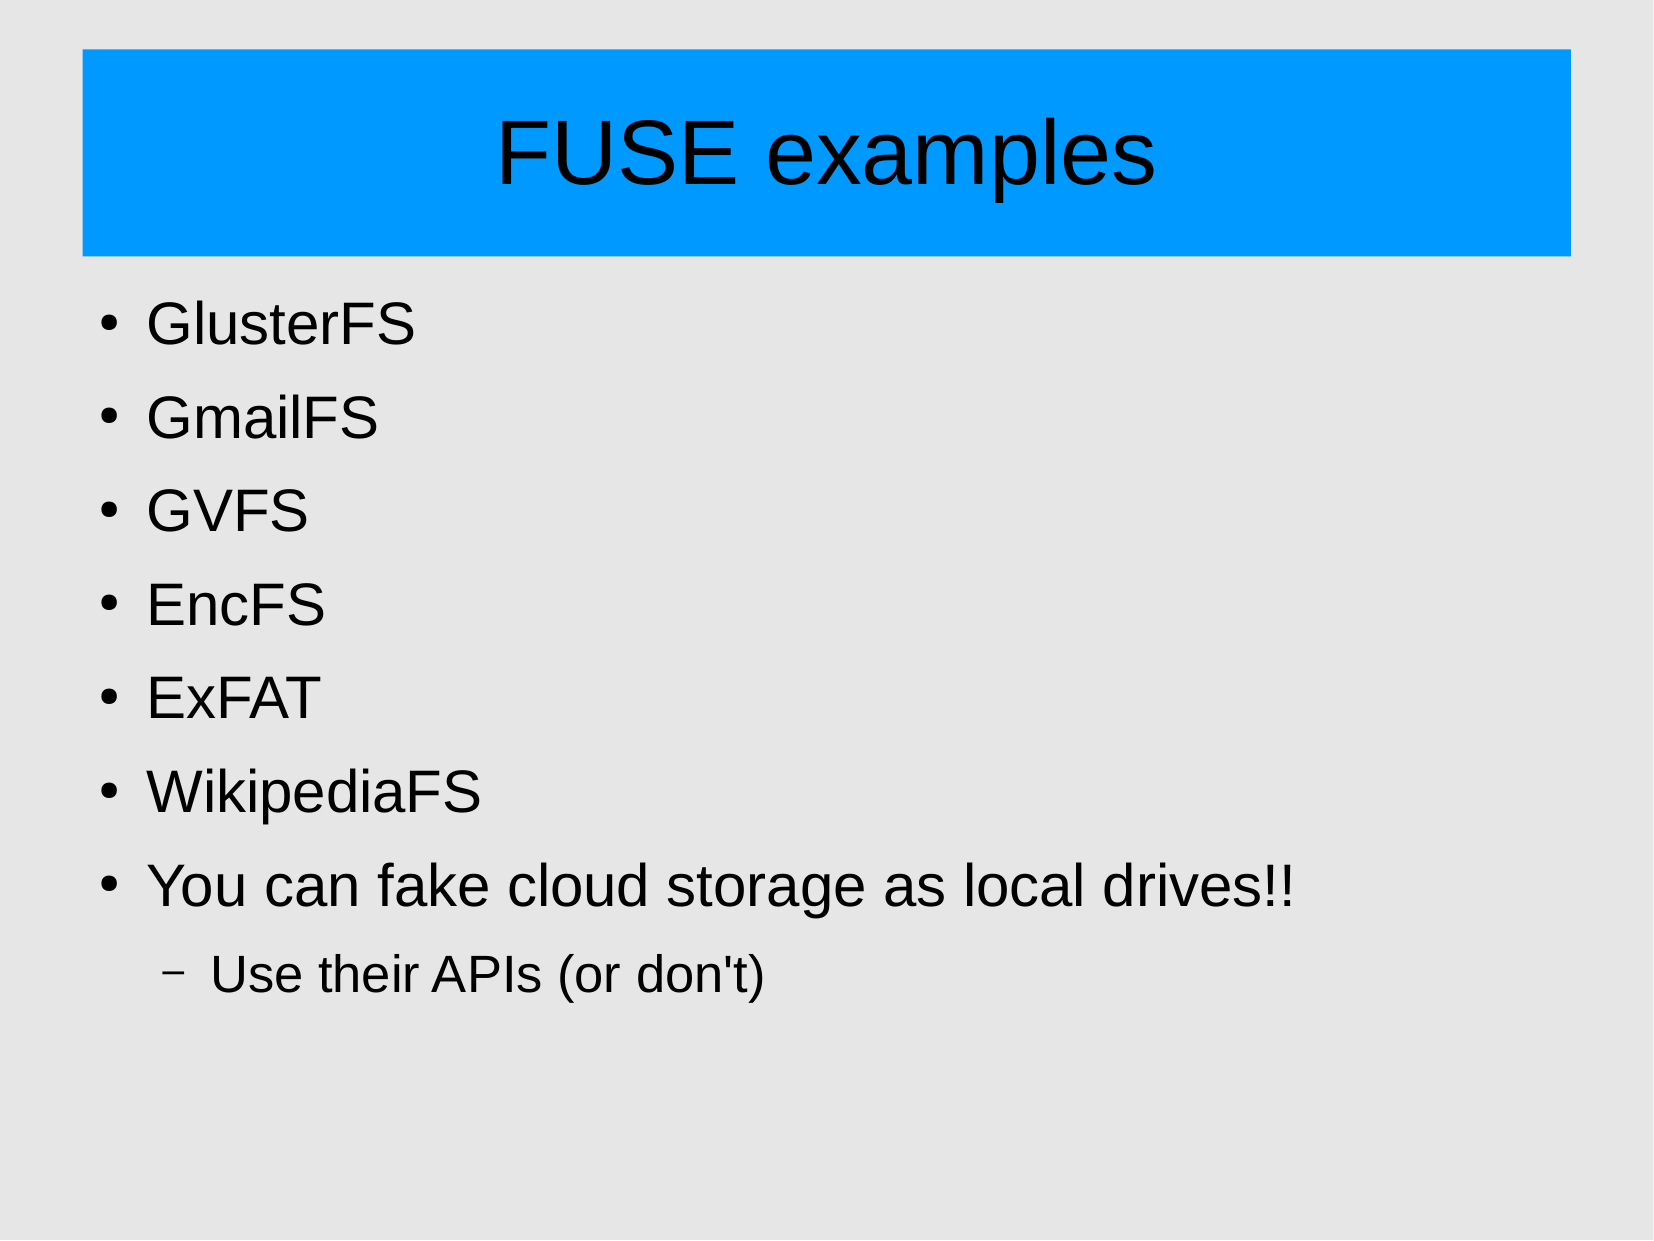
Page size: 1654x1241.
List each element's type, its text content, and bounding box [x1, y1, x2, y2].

list GlusterFS GmailFS GVFS EncFS ExFAT WikipediaFS You can fake cloud storage as local drives!! Use their APIs (or don't) [82, 290, 1571, 1010]
title FUSE examples [82, 49, 1571, 257]
